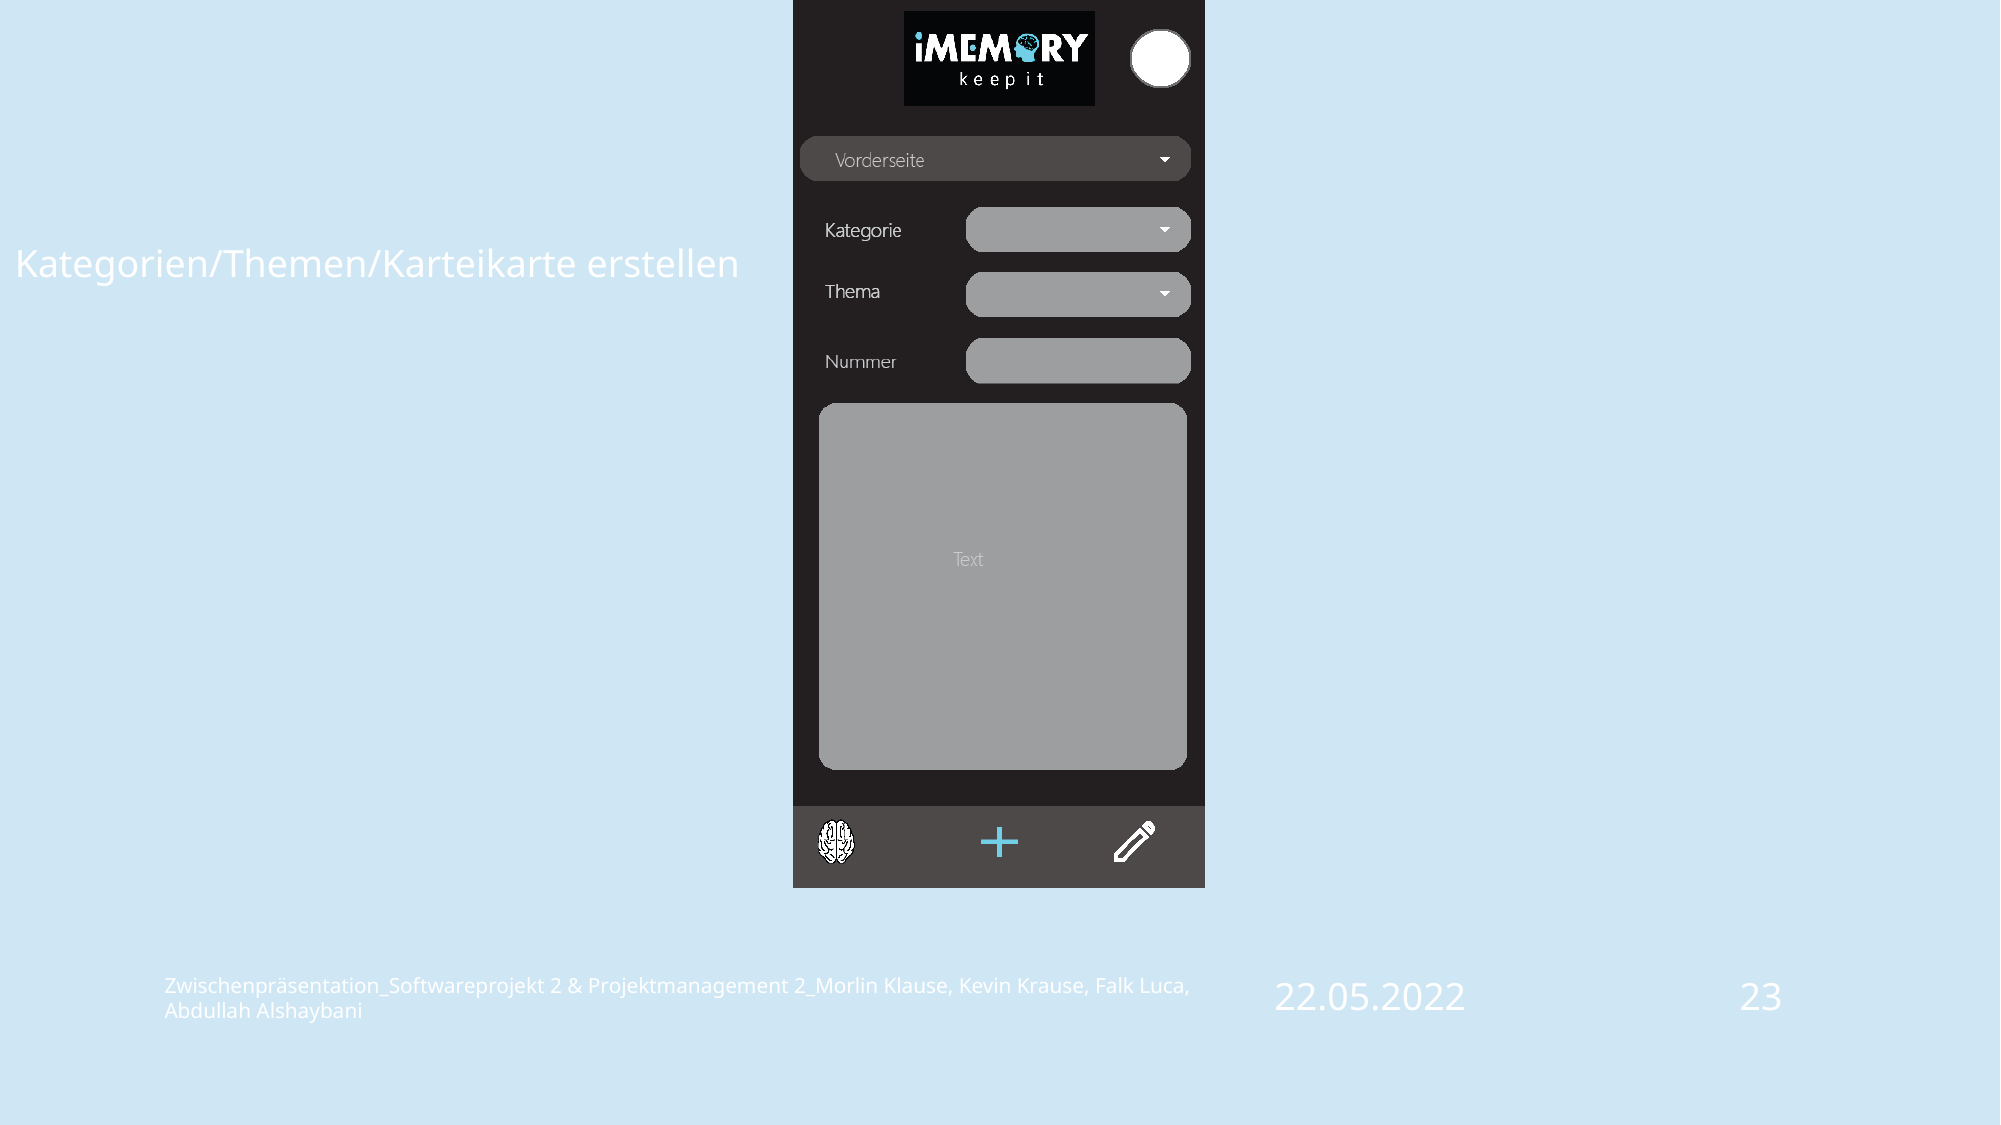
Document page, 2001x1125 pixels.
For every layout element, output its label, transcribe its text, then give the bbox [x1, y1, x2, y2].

slide_number 22.05.2022 [1259, 965, 1710, 1025]
text_box Kategorien/Themen/Karteikarte erstellen [0, 232, 793, 293]
footer Zwischenpräsentation_Softwareprojekt 2 & Projektmanagement 2_Morlin Klause, Kevin Krause, Falk Luca, Abdullah Alshaybani [149, 965, 1245, 1025]
picture [793, 0, 1205, 888]
chart [794, 0, 1206, 889]
slide_number <Nummer> [1724, 965, 1849, 1025]
